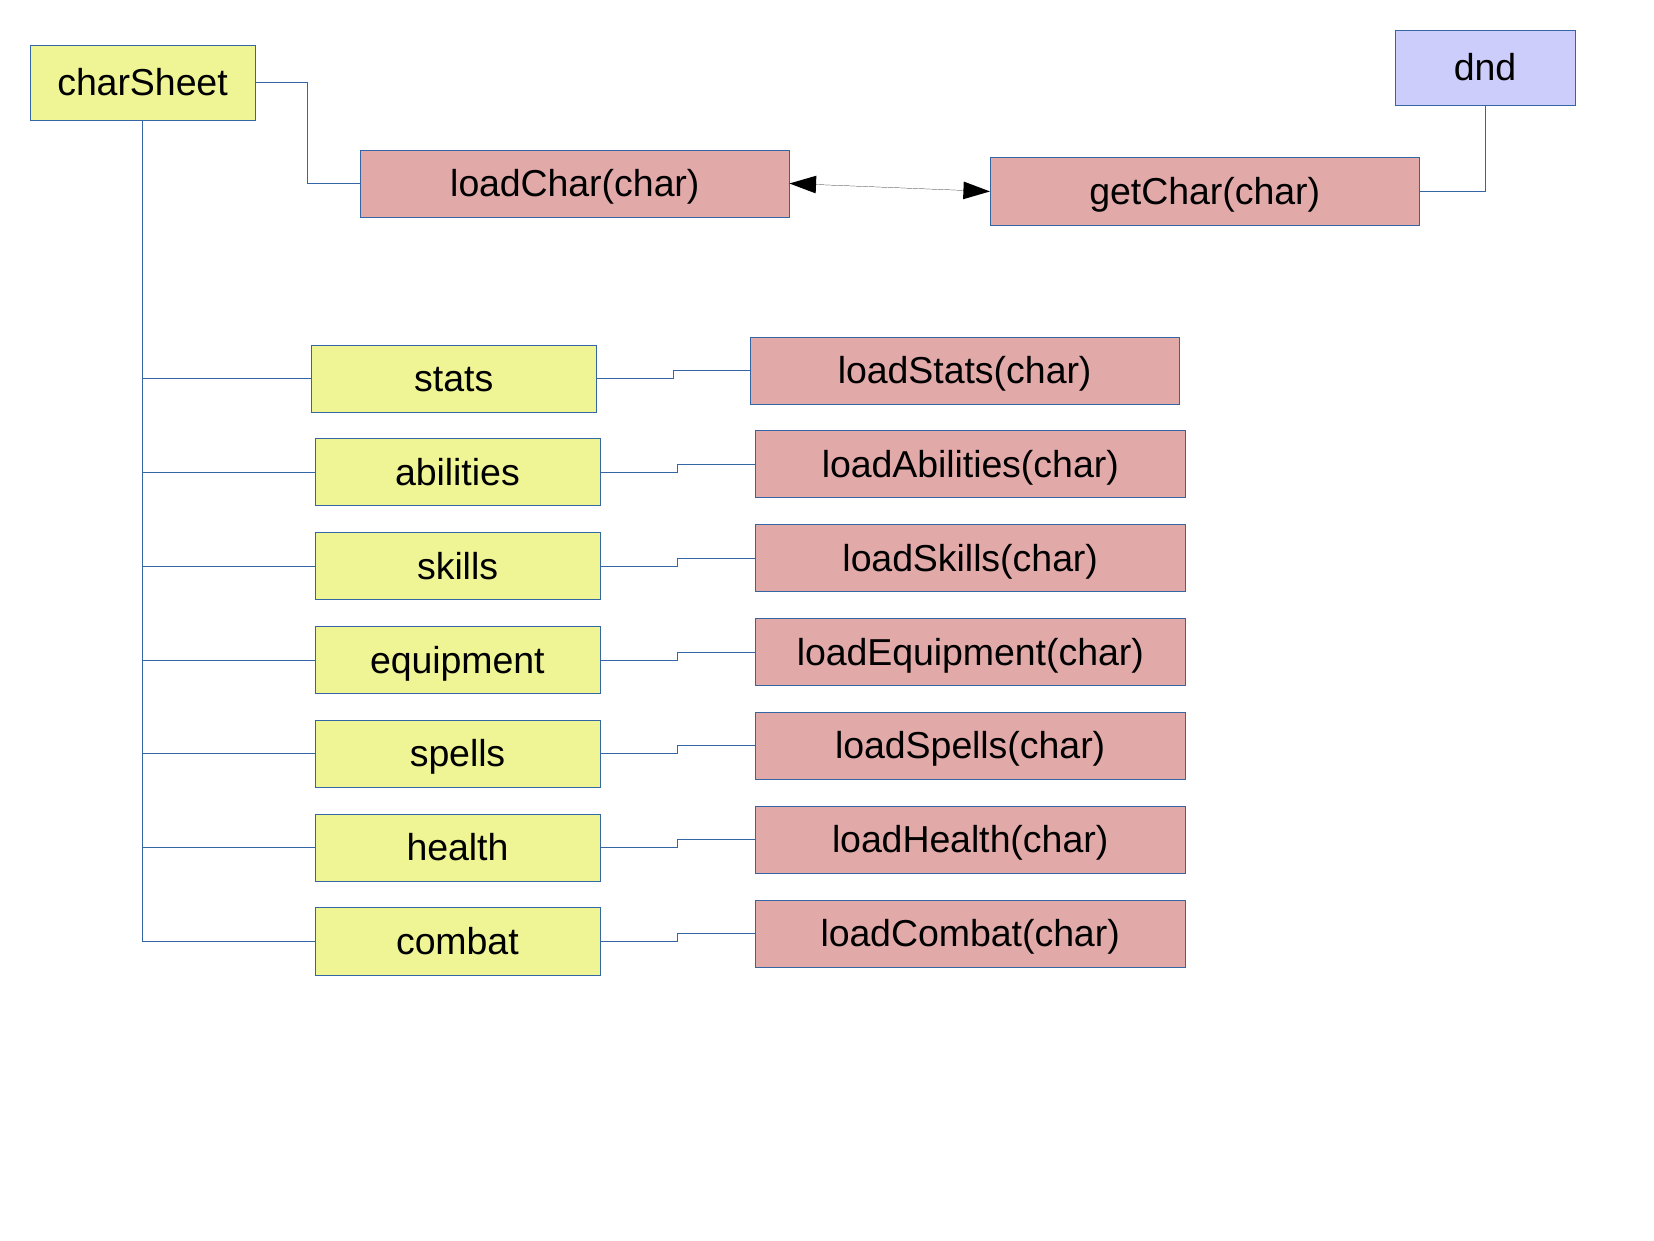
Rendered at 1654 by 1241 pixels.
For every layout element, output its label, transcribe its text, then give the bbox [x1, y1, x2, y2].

text_box abilities [315, 438, 601, 506]
text_box loadHealth(char) [755, 806, 1186, 874]
text_box stats [311, 345, 597, 413]
text_box loadStats(char) [750, 337, 1180, 405]
text_box loadSpells(char) [755, 712, 1186, 780]
text_box combat [315, 907, 601, 976]
text_box dnd [1395, 30, 1576, 106]
text_box health [315, 814, 601, 882]
text_box loadCombat(char) [755, 900, 1186, 968]
text_box loadChar(char) [360, 150, 790, 218]
text_box loadAbilities(char) [755, 430, 1186, 498]
text_box getChar(char) [990, 157, 1420, 226]
text_box loadSkills(char) [755, 524, 1186, 592]
text_box loadEquipment(char) [755, 618, 1186, 686]
text_box equipment [315, 626, 601, 694]
text_box skills [315, 532, 601, 600]
text_box charSheet [30, 45, 256, 121]
text_box spells [315, 720, 601, 788]
